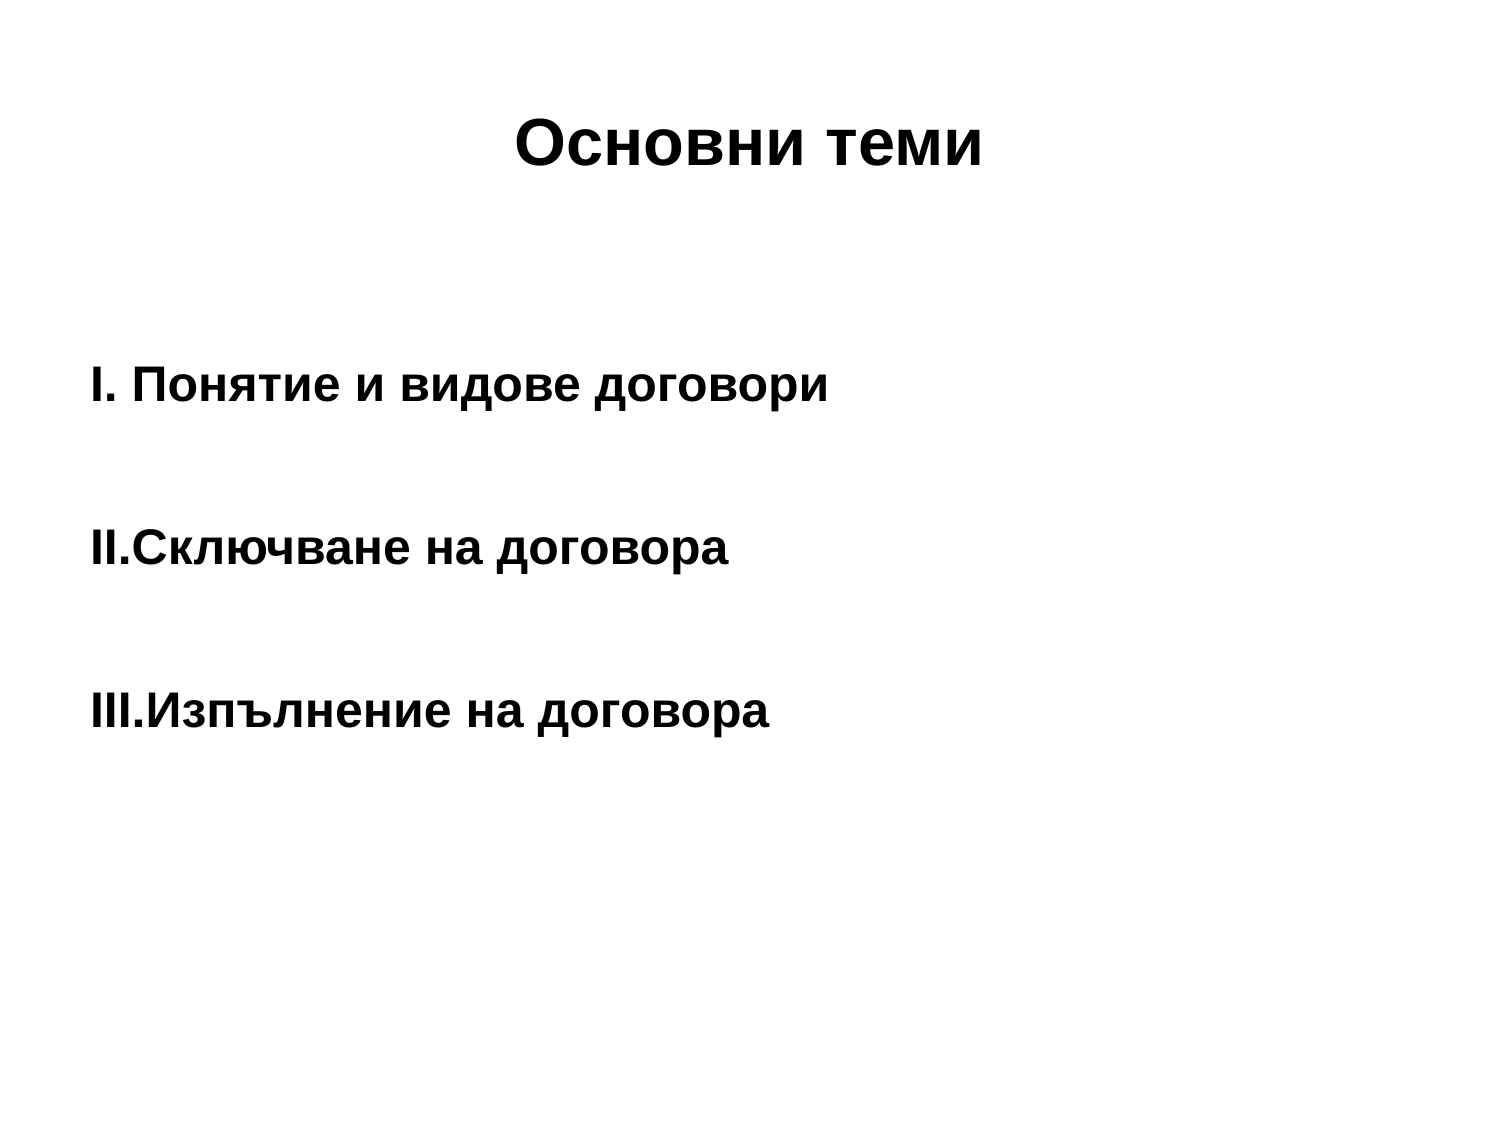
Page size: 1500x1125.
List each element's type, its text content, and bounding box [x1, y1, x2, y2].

list І. Понятие и видове договори ІІ.Сключване на договора ІІІ.Изпълнение на договора [75, 262, 1426, 1005]
title Основни теми [75, 45, 1426, 233]
